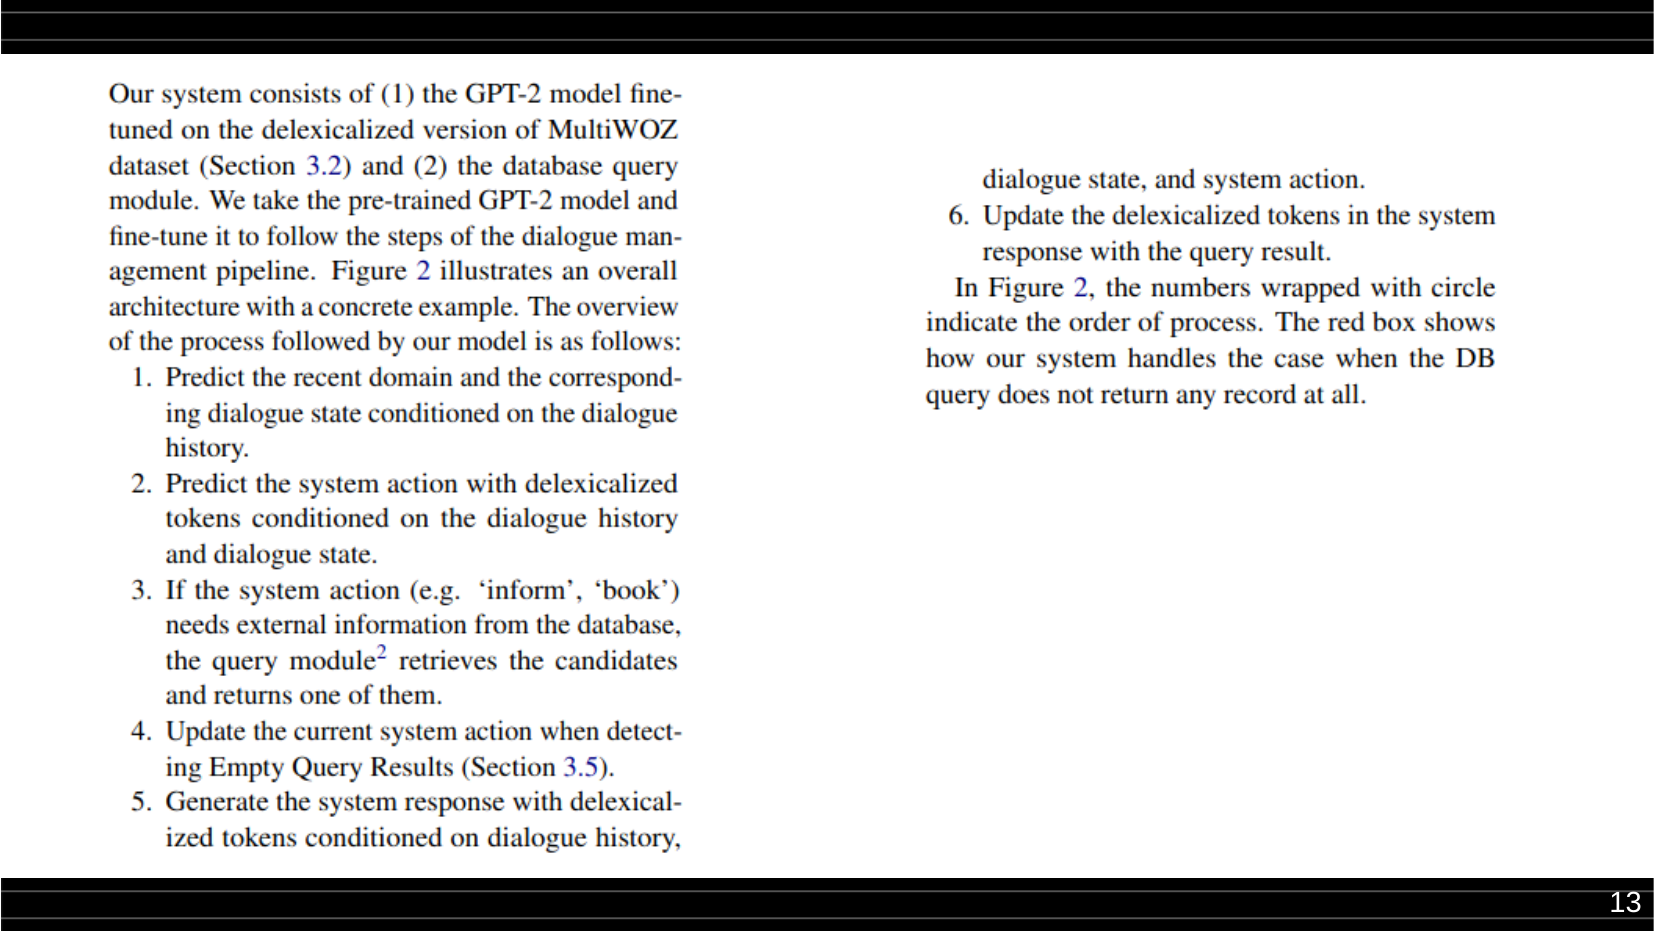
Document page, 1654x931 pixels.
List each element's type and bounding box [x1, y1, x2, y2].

picture [104, 59, 841, 867]
picture [1, 0, 1654, 54]
picture [1, 878, 1654, 931]
picture [898, 149, 1531, 427]
